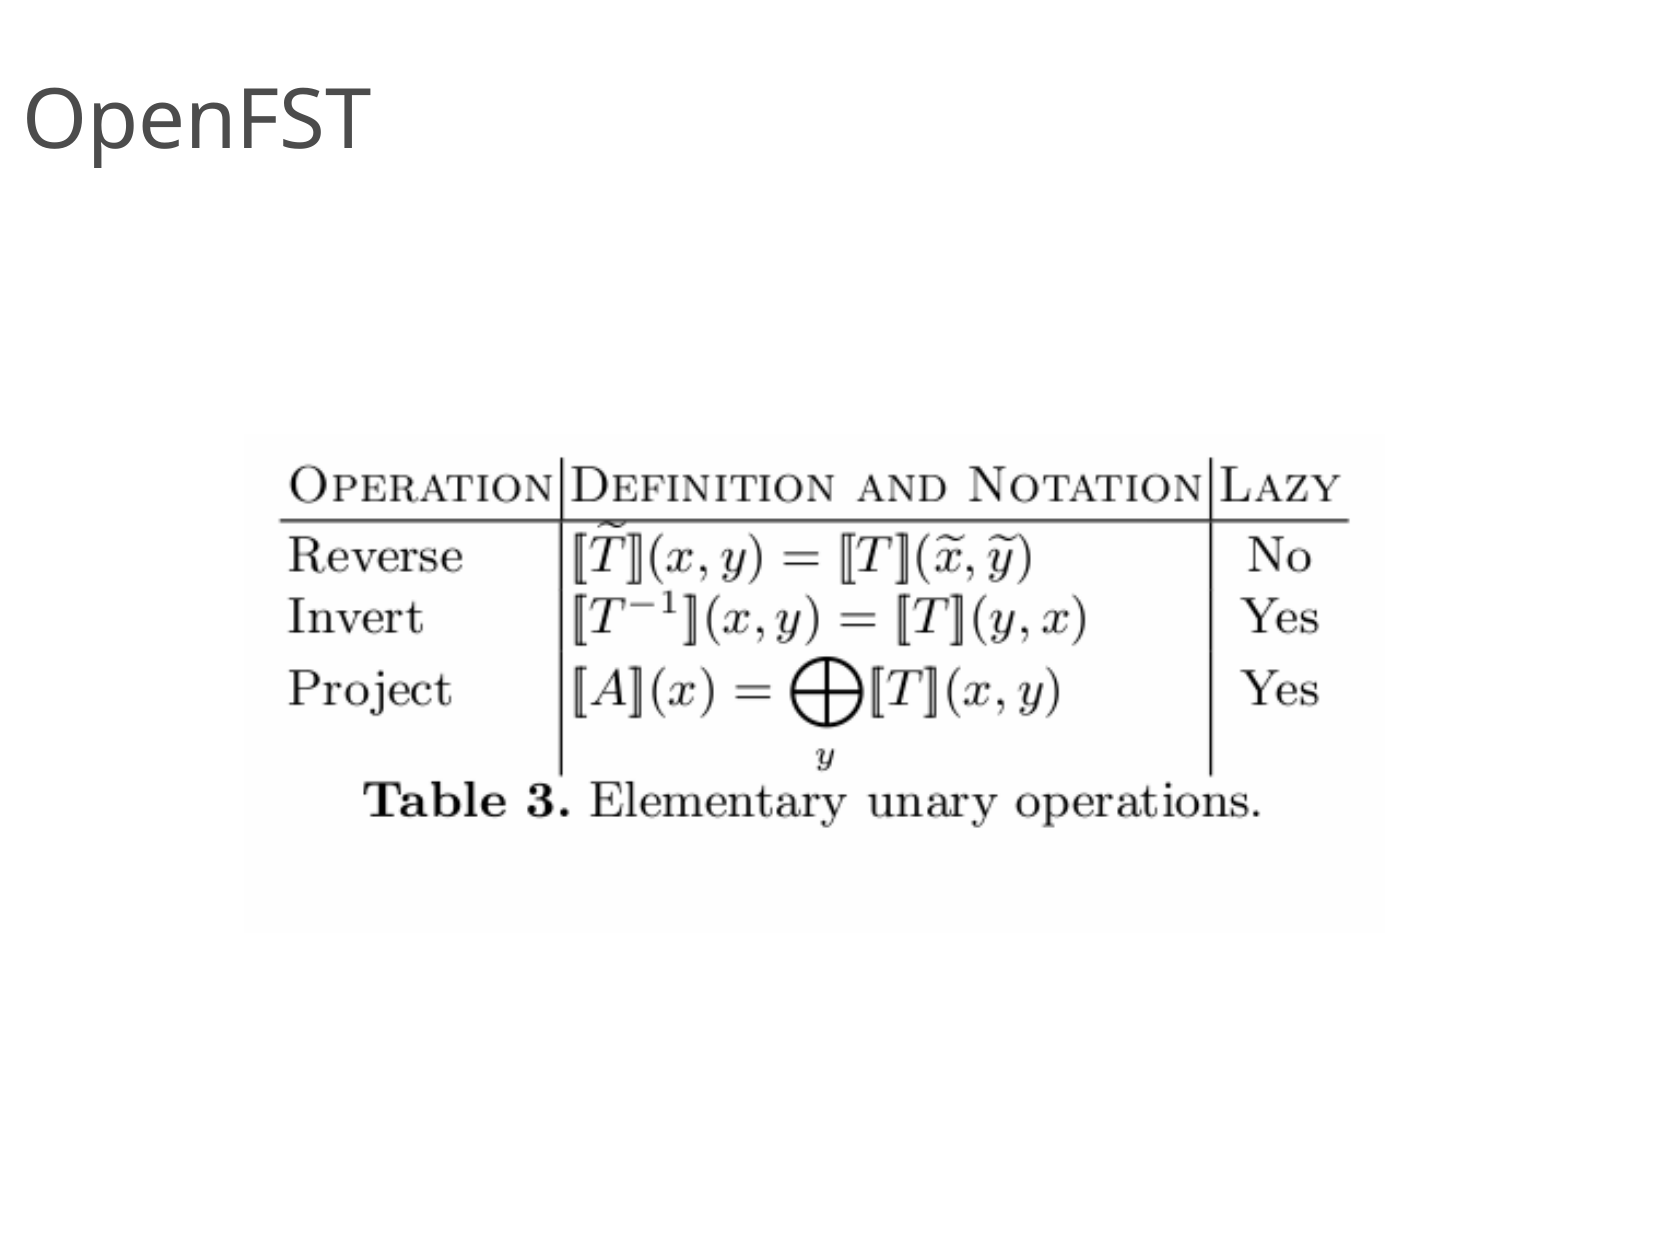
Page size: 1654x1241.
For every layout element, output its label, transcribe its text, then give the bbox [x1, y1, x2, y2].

title OpenFST [22, 26, 1654, 205]
picture [244, 434, 1385, 933]
